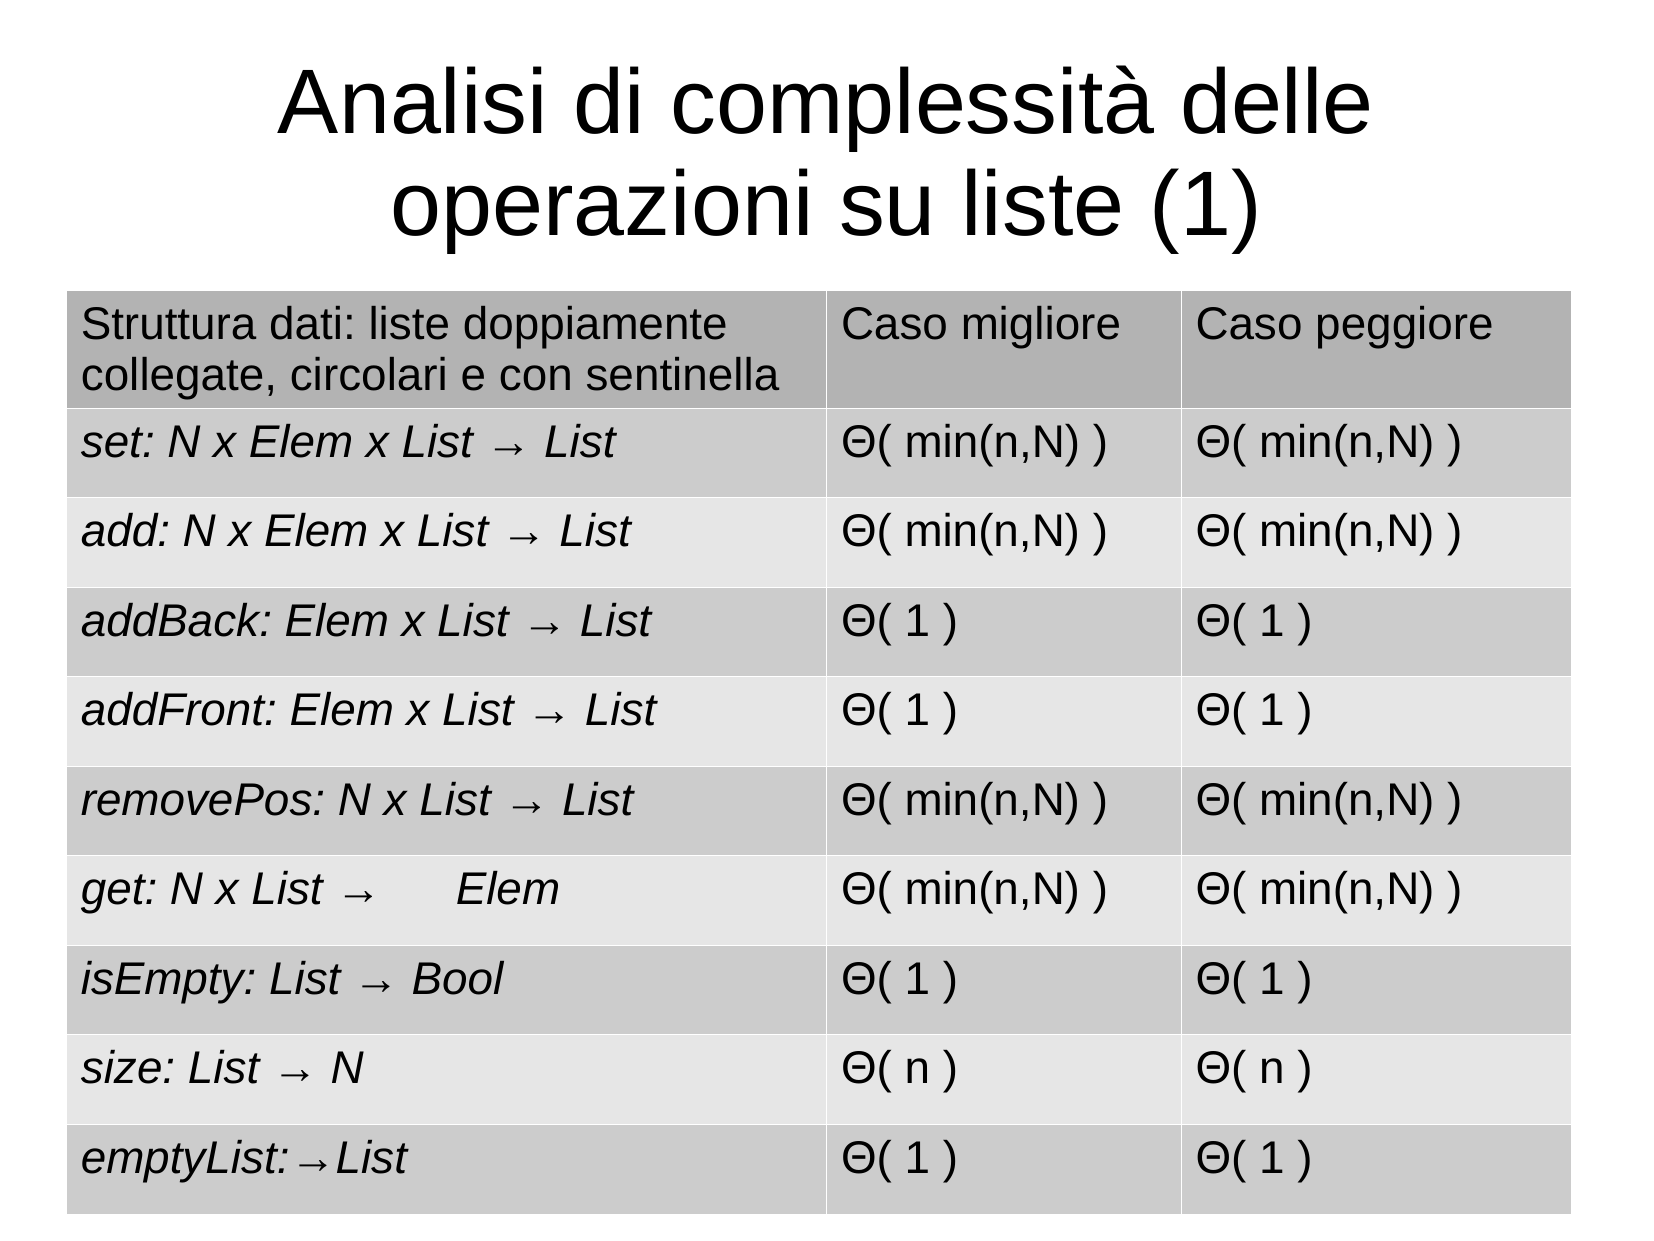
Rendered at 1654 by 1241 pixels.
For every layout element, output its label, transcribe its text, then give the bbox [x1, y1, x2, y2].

table_cell Θ( min(n,N) ) [827, 856, 1181, 945]
table_cell Θ( 1 ) [1182, 677, 1571, 766]
table_header Caso peggiore [1182, 291, 1571, 408]
table_cell add: N x Elem x List → List [67, 498, 826, 587]
table_cell Θ( 1 ) [1182, 946, 1571, 1034]
table_header Caso migliore [827, 291, 1181, 408]
table_cell emptyList:→List [67, 1125, 826, 1214]
table_cell Θ( min(n,N) ) [827, 409, 1181, 497]
table_cell set: N x Elem x List → List [67, 409, 826, 497]
table_cell isEmpty: List → Bool [67, 946, 826, 1034]
table_cell addBack: Elem x List → List [67, 588, 826, 676]
table_cell get: N x List → Elem [67, 856, 826, 945]
table_cell Θ( n ) [827, 1035, 1181, 1124]
table_cell size: List → N [67, 1035, 826, 1124]
table_cell Θ( n ) [1182, 1035, 1571, 1124]
table_cell Θ( min(n,N) ) [1182, 856, 1571, 945]
table_cell Θ( 1 ) [827, 677, 1181, 766]
title Analisi di complessità delle operazioni su liste (1) [82, 49, 1571, 257]
table_cell Θ( 1 ) [1182, 1125, 1571, 1214]
table_cell Θ( 1 ) [827, 946, 1181, 1034]
table_cell Θ( min(n,N) ) [1182, 498, 1571, 587]
table_cell Θ( min(n,N) ) [1182, 409, 1571, 497]
table_cell Θ( min(n,N) ) [1182, 767, 1571, 855]
table_cell Θ( min(n,N) ) [827, 498, 1181, 587]
table_cell addFront: Elem x List → List [67, 677, 826, 766]
table_cell removePos: N x List → List [67, 767, 826, 855]
table_cell Θ( 1 ) [827, 588, 1181, 676]
table_header Struttura dati: liste doppiamente collegate, circolari e con sentinella [67, 291, 826, 408]
table_cell Θ( 1 ) [827, 1125, 1181, 1214]
table_cell Θ( 1 ) [1182, 588, 1571, 676]
table_cell Θ( min(n,N) ) [827, 767, 1181, 855]
